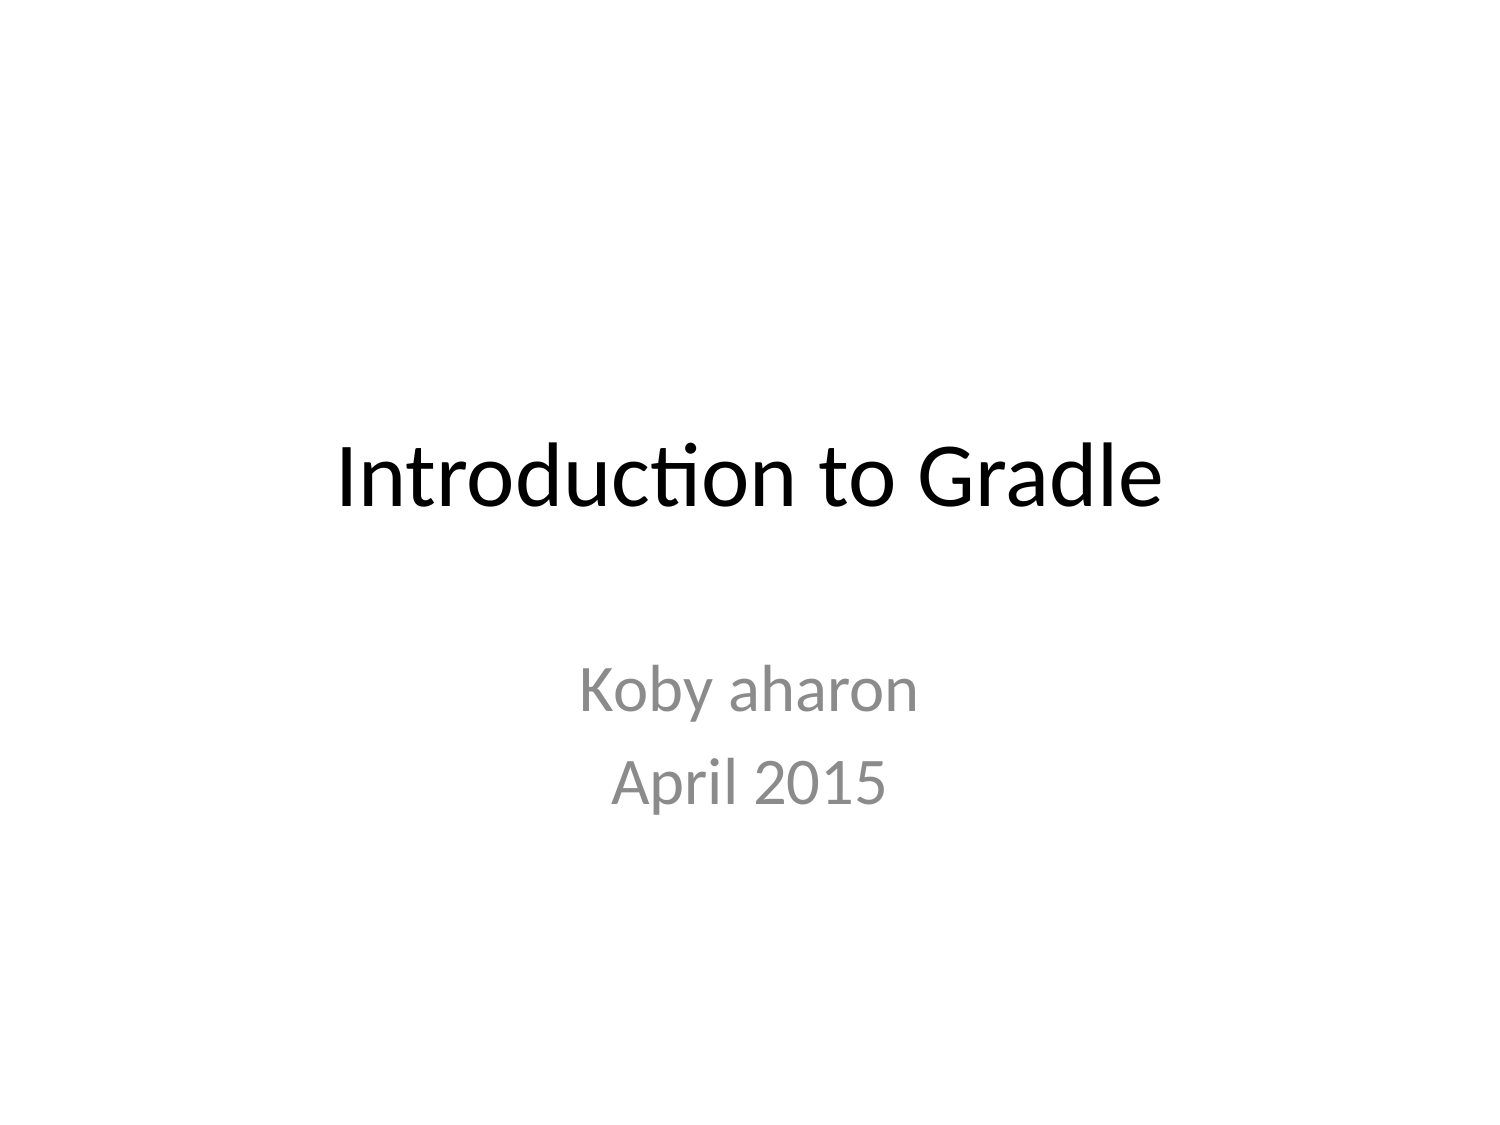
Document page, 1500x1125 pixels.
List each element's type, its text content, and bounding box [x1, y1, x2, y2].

subtitle Koby aharon April 2015 [225, 637, 1275, 925]
title Introduction to Gradle [112, 349, 1388, 591]
